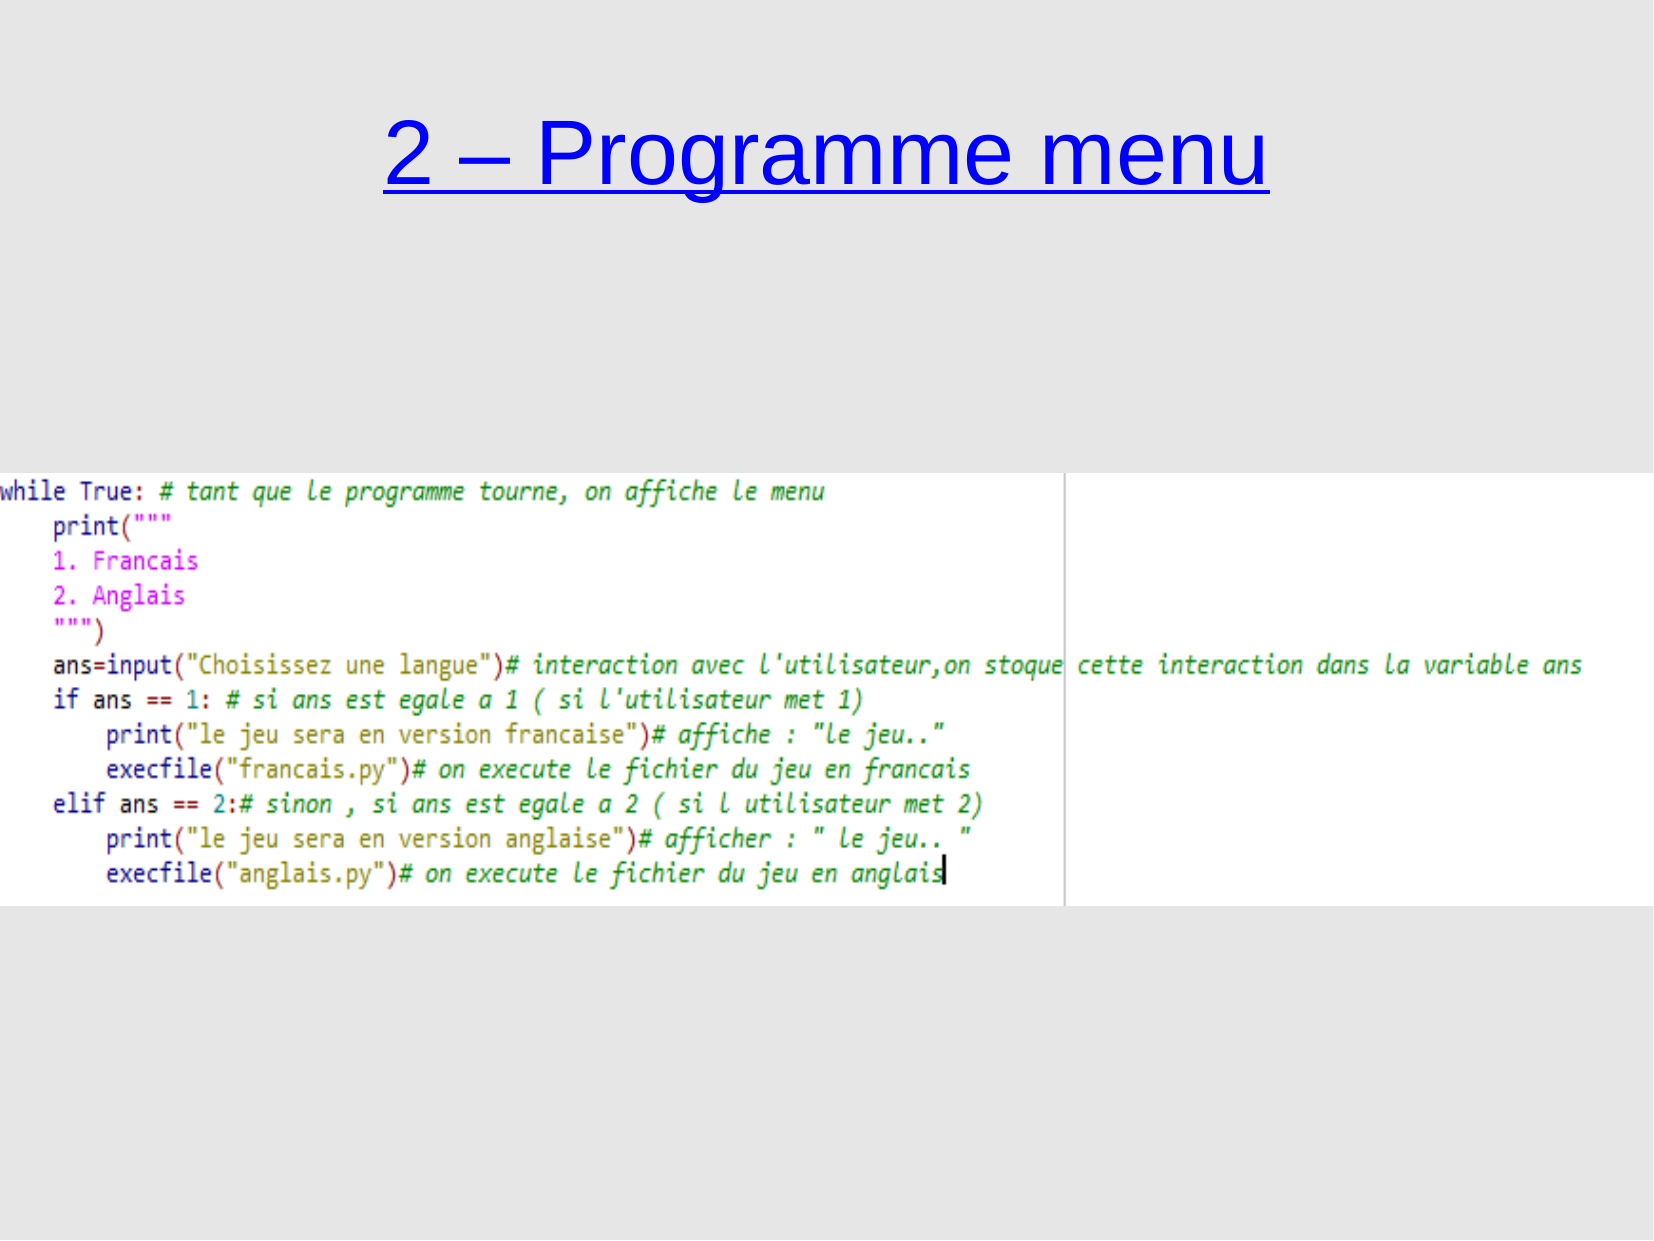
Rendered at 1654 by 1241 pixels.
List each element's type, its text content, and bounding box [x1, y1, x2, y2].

title 2 – Programme menu [82, 49, 1571, 257]
picture [0, 473, 1654, 906]
